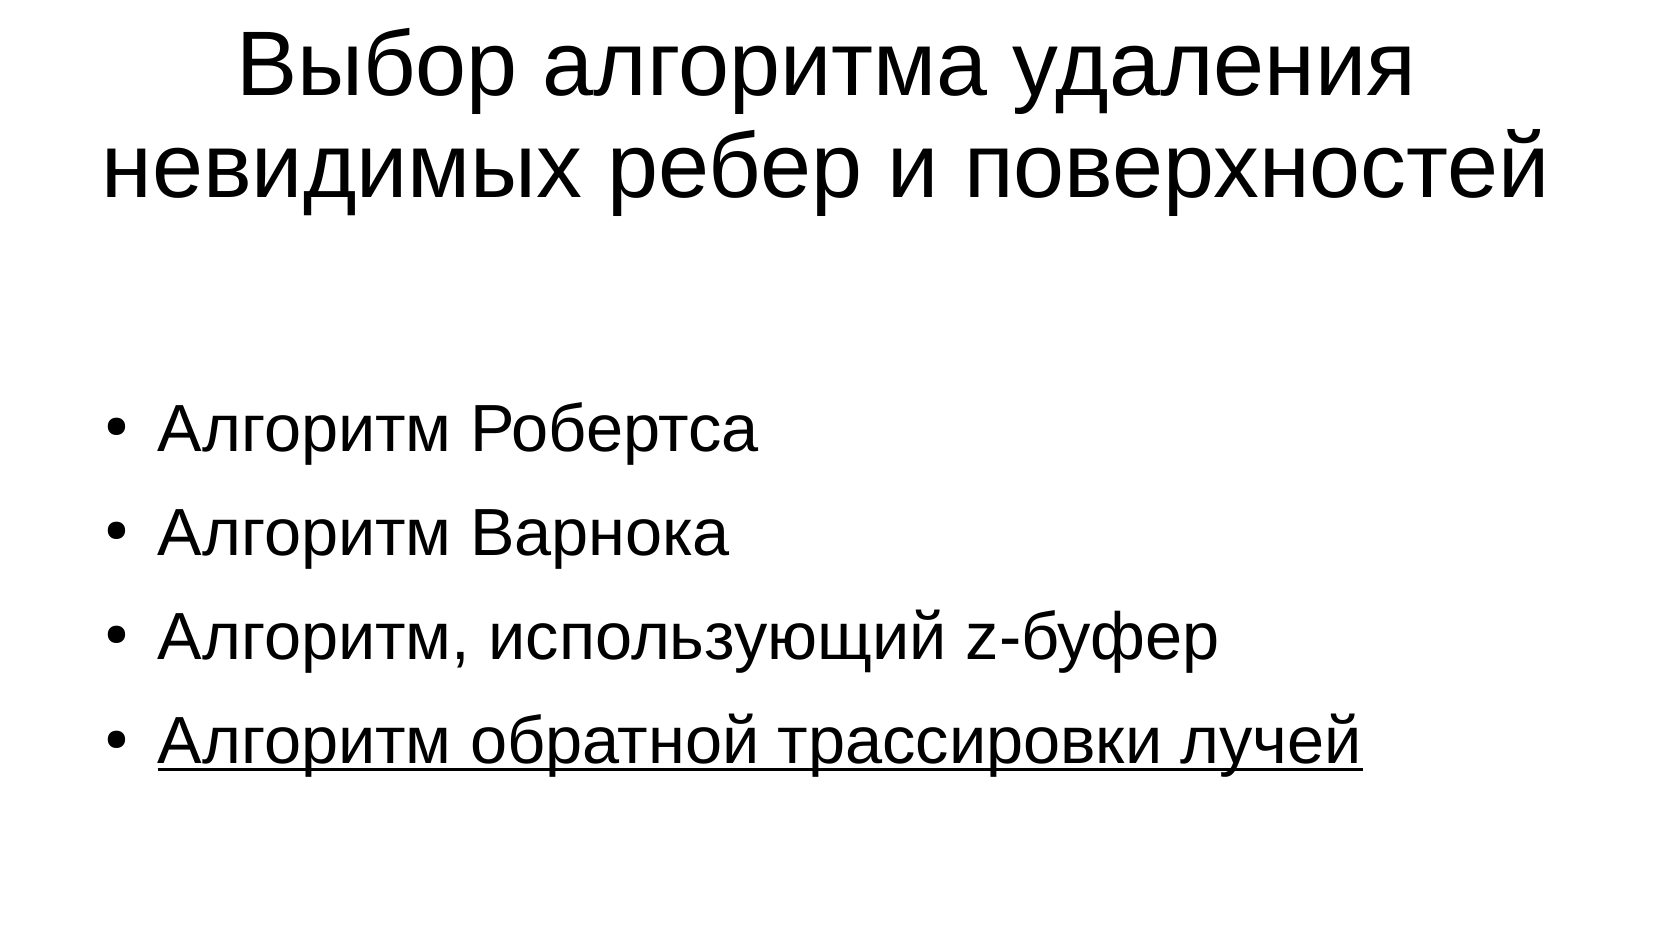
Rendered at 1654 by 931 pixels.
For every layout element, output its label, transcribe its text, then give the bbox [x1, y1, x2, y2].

title Выбор алгоритма удаления невидимых ребер и поверхностей [82, 12, 1571, 218]
list Алгоритм Робертса Алгоритм Варнока Алгоритм, использующий z-буфер Алгоритм обратной трассировки лучей [86, 390, 1576, 931]
